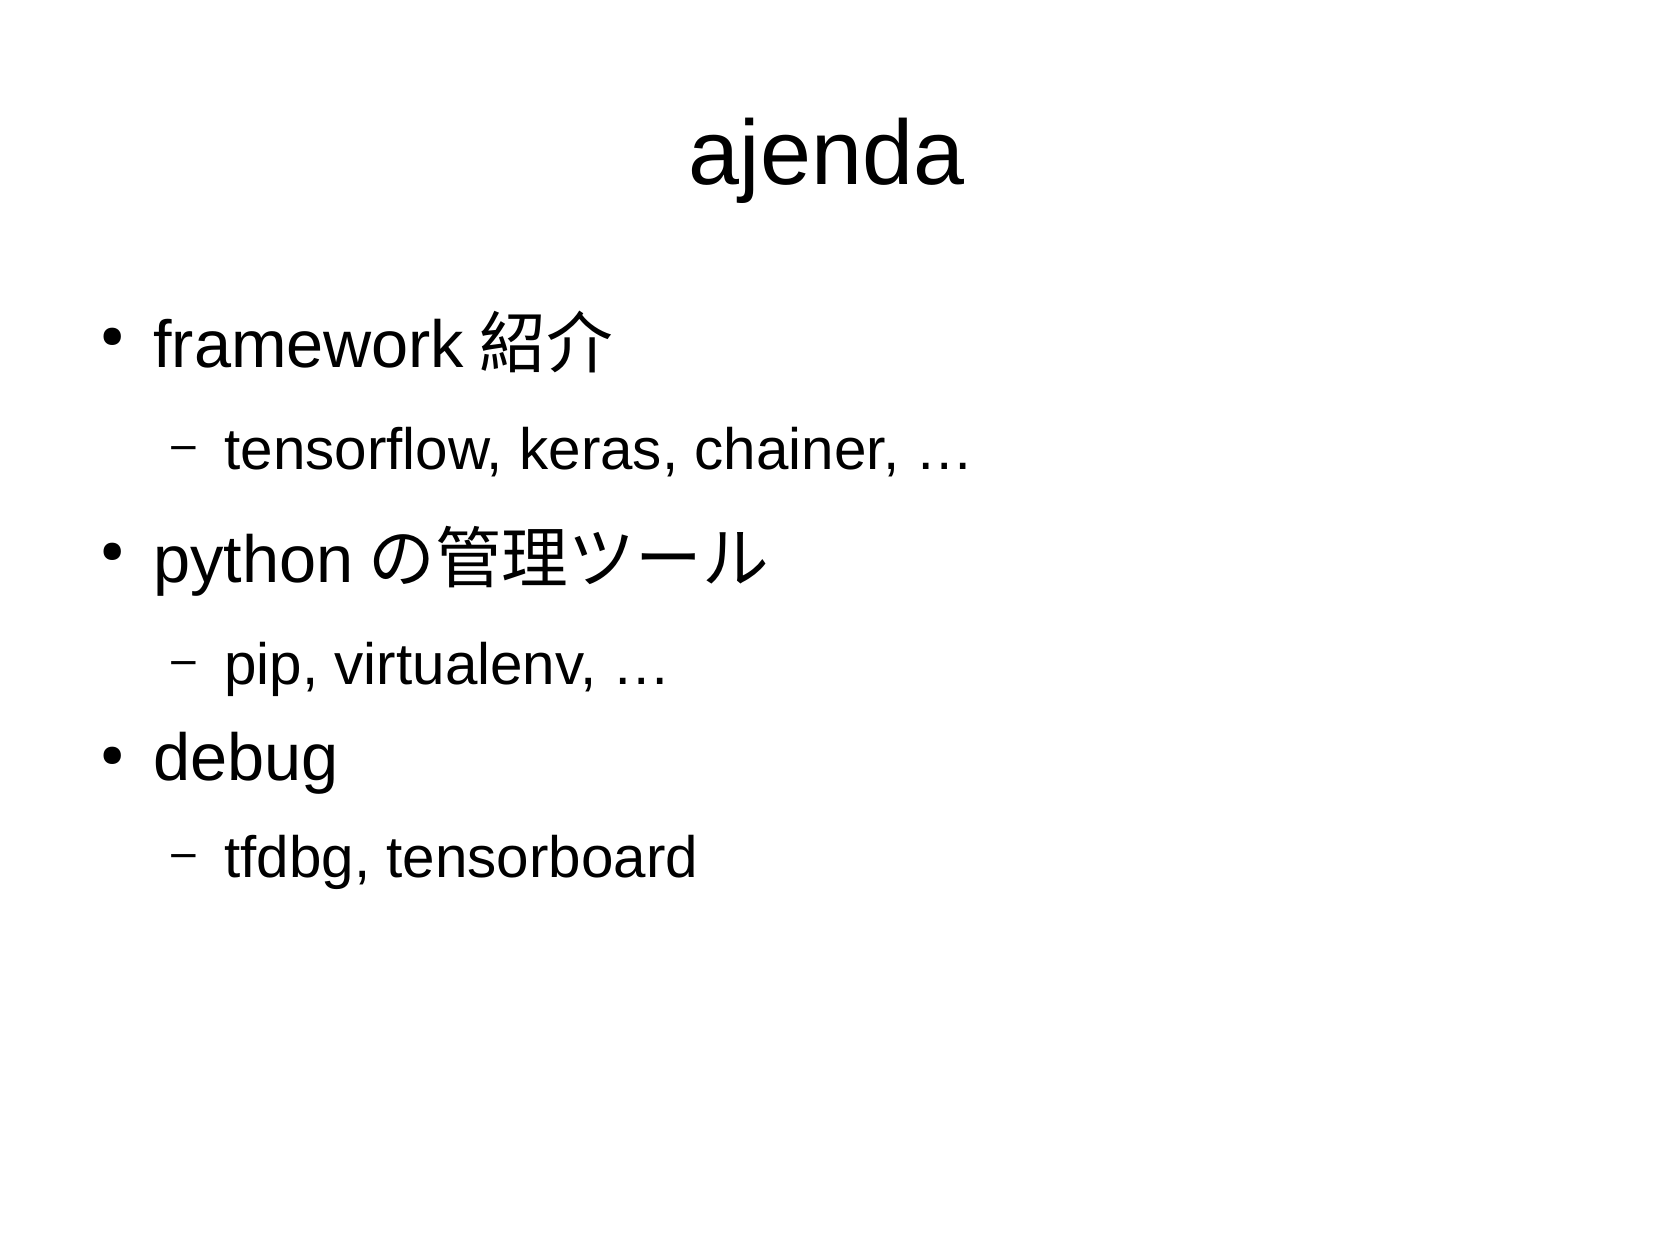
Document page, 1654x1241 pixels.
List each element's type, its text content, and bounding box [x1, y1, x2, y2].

title ajenda [82, 49, 1571, 257]
list framework紹介 tensorflow, keras, chainer, … pythonの管理ツール pip, virtualenv, … debug tfdbg, tensorboard [82, 290, 1571, 1010]
